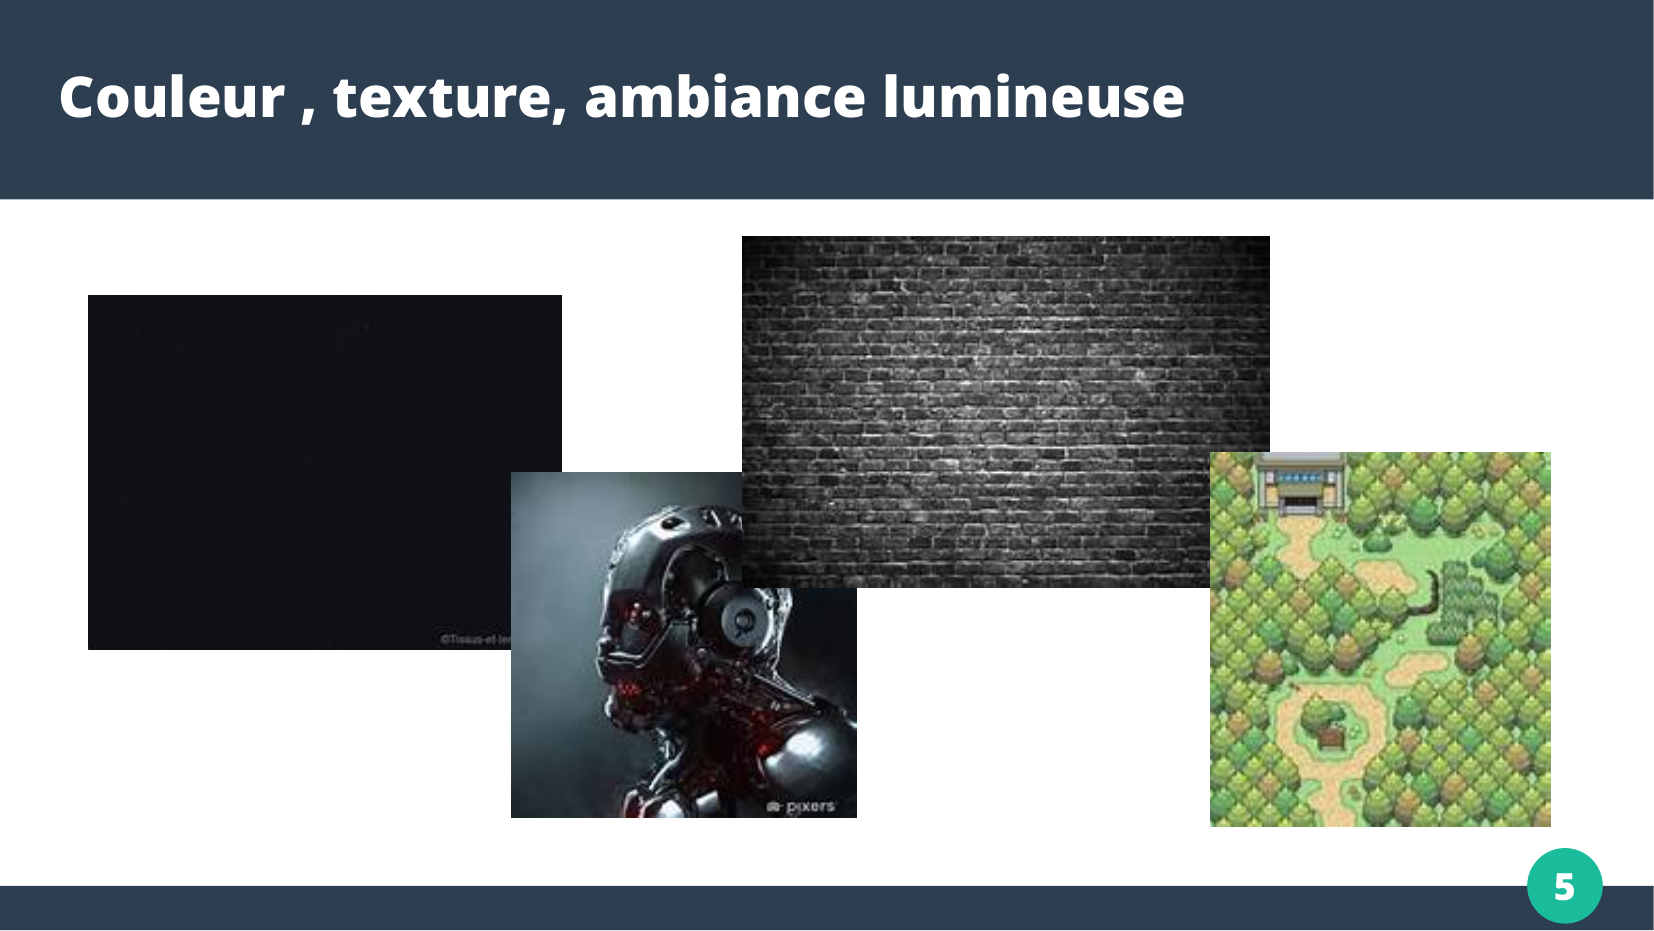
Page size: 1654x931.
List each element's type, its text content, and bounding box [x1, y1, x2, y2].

title Couleur , texture, ambiance lumineuse [59, 37, 1595, 155]
picture [88, 236, 1551, 827]
